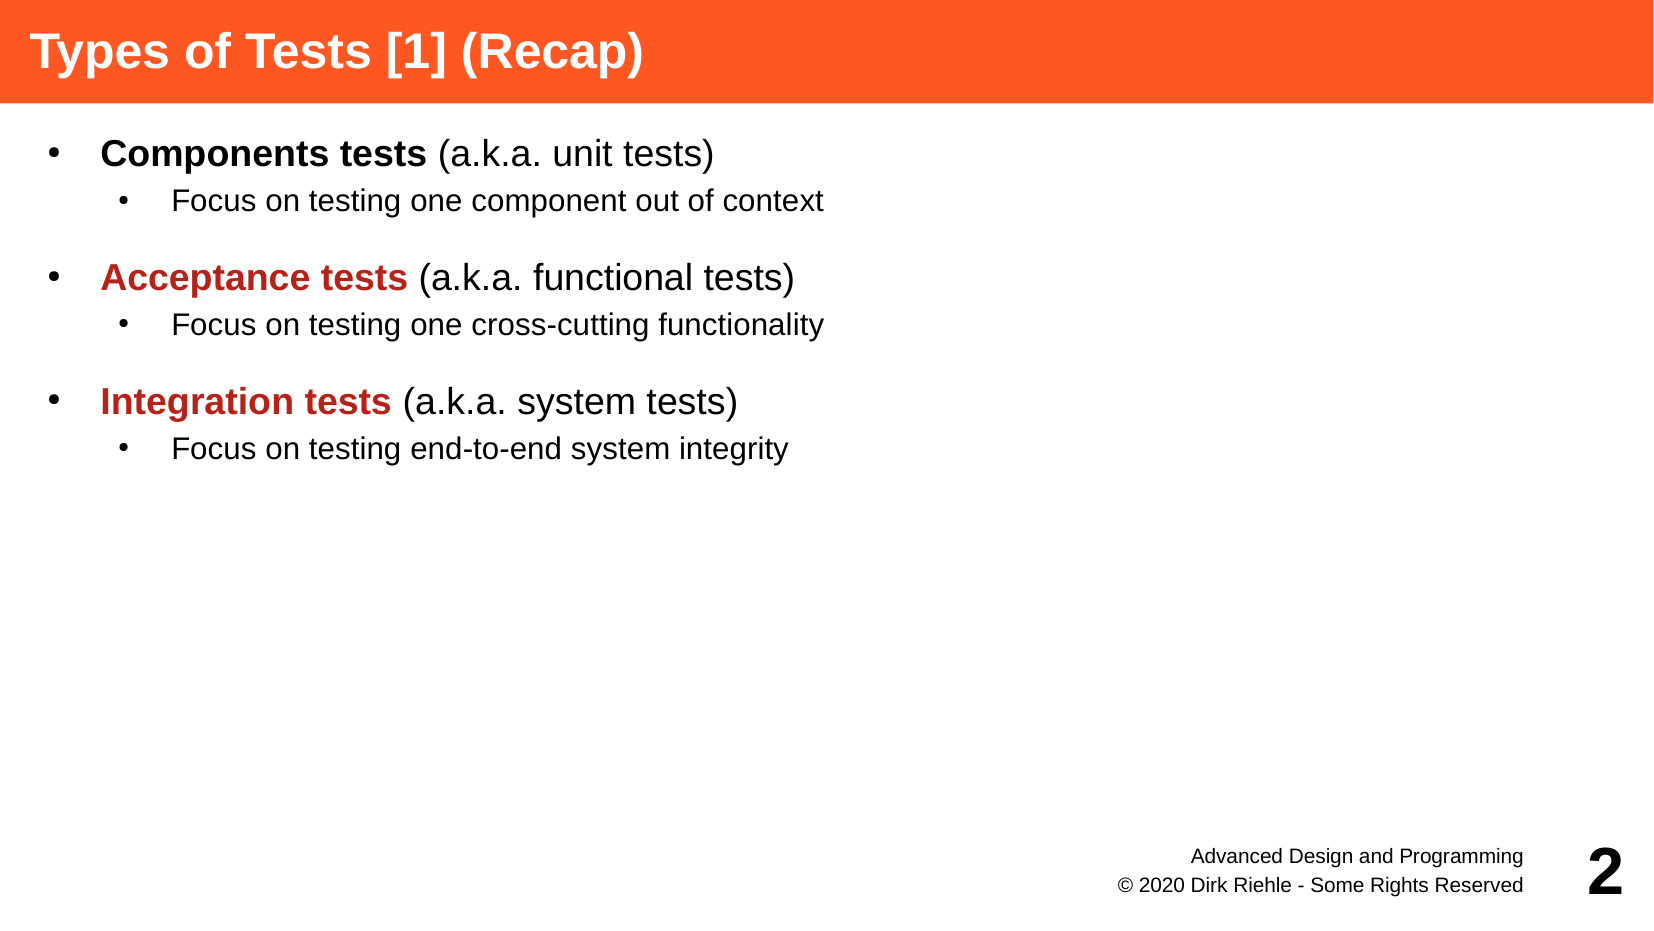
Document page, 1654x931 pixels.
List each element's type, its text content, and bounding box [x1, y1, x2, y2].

title Types of Tests [1] (Recap) [0, 0, 1654, 104]
list Components tests (a.k.a. unit tests) Focus on testing one component out of context Acceptance tests (a.k.a. functional tests) Focus on testing one cross-cutting functionality Integration tests (a.k.a. system tests) Focus on testing end-to-end system integrity [29, 132, 1625, 813]
